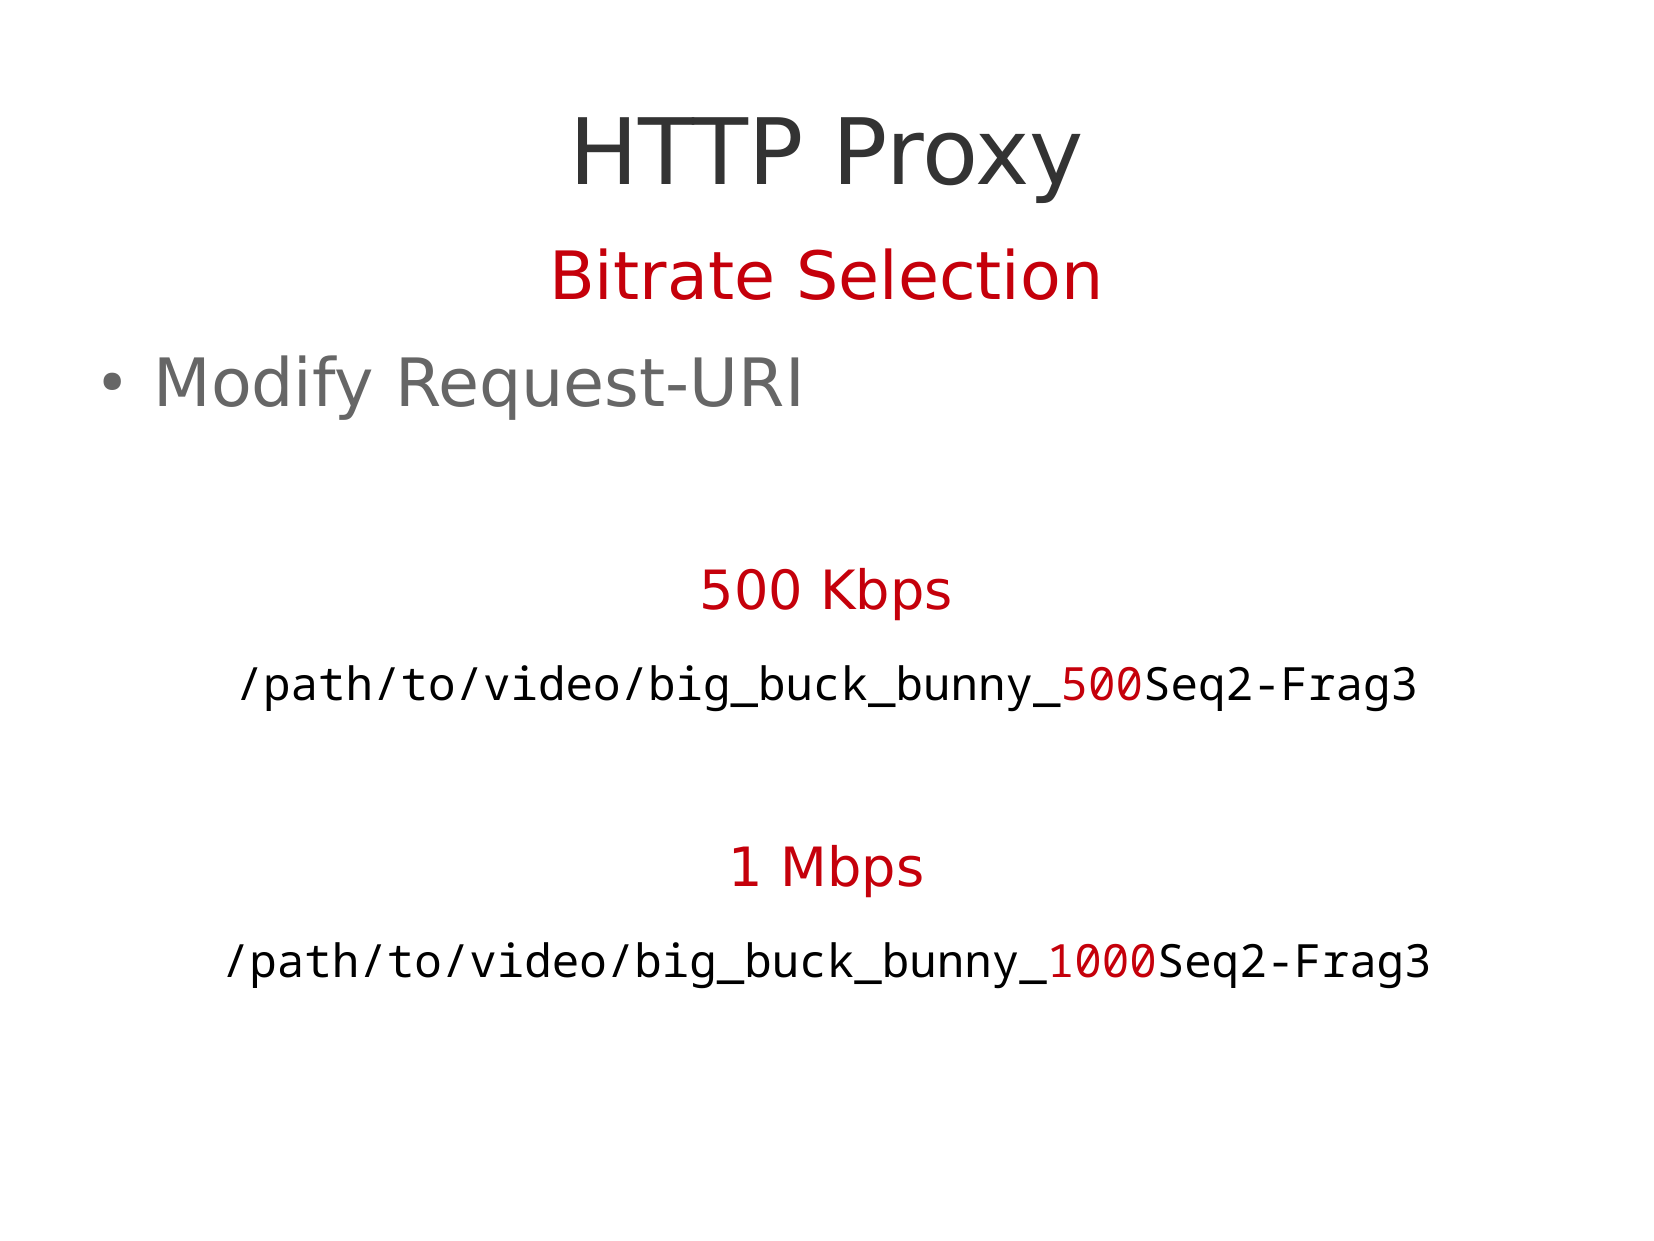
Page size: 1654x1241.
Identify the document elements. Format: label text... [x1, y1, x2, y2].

list Bitrate Selection Modify Request-URI 500 Kbps /path/to/video/big_buck_bunny_500Seq2-Frag3 1 Mbps /path/to/video/big_buck_bunny_1000Seq2-Frag3 [82, 237, 1571, 1213]
title HTTP Proxy [82, 49, 1571, 237]
